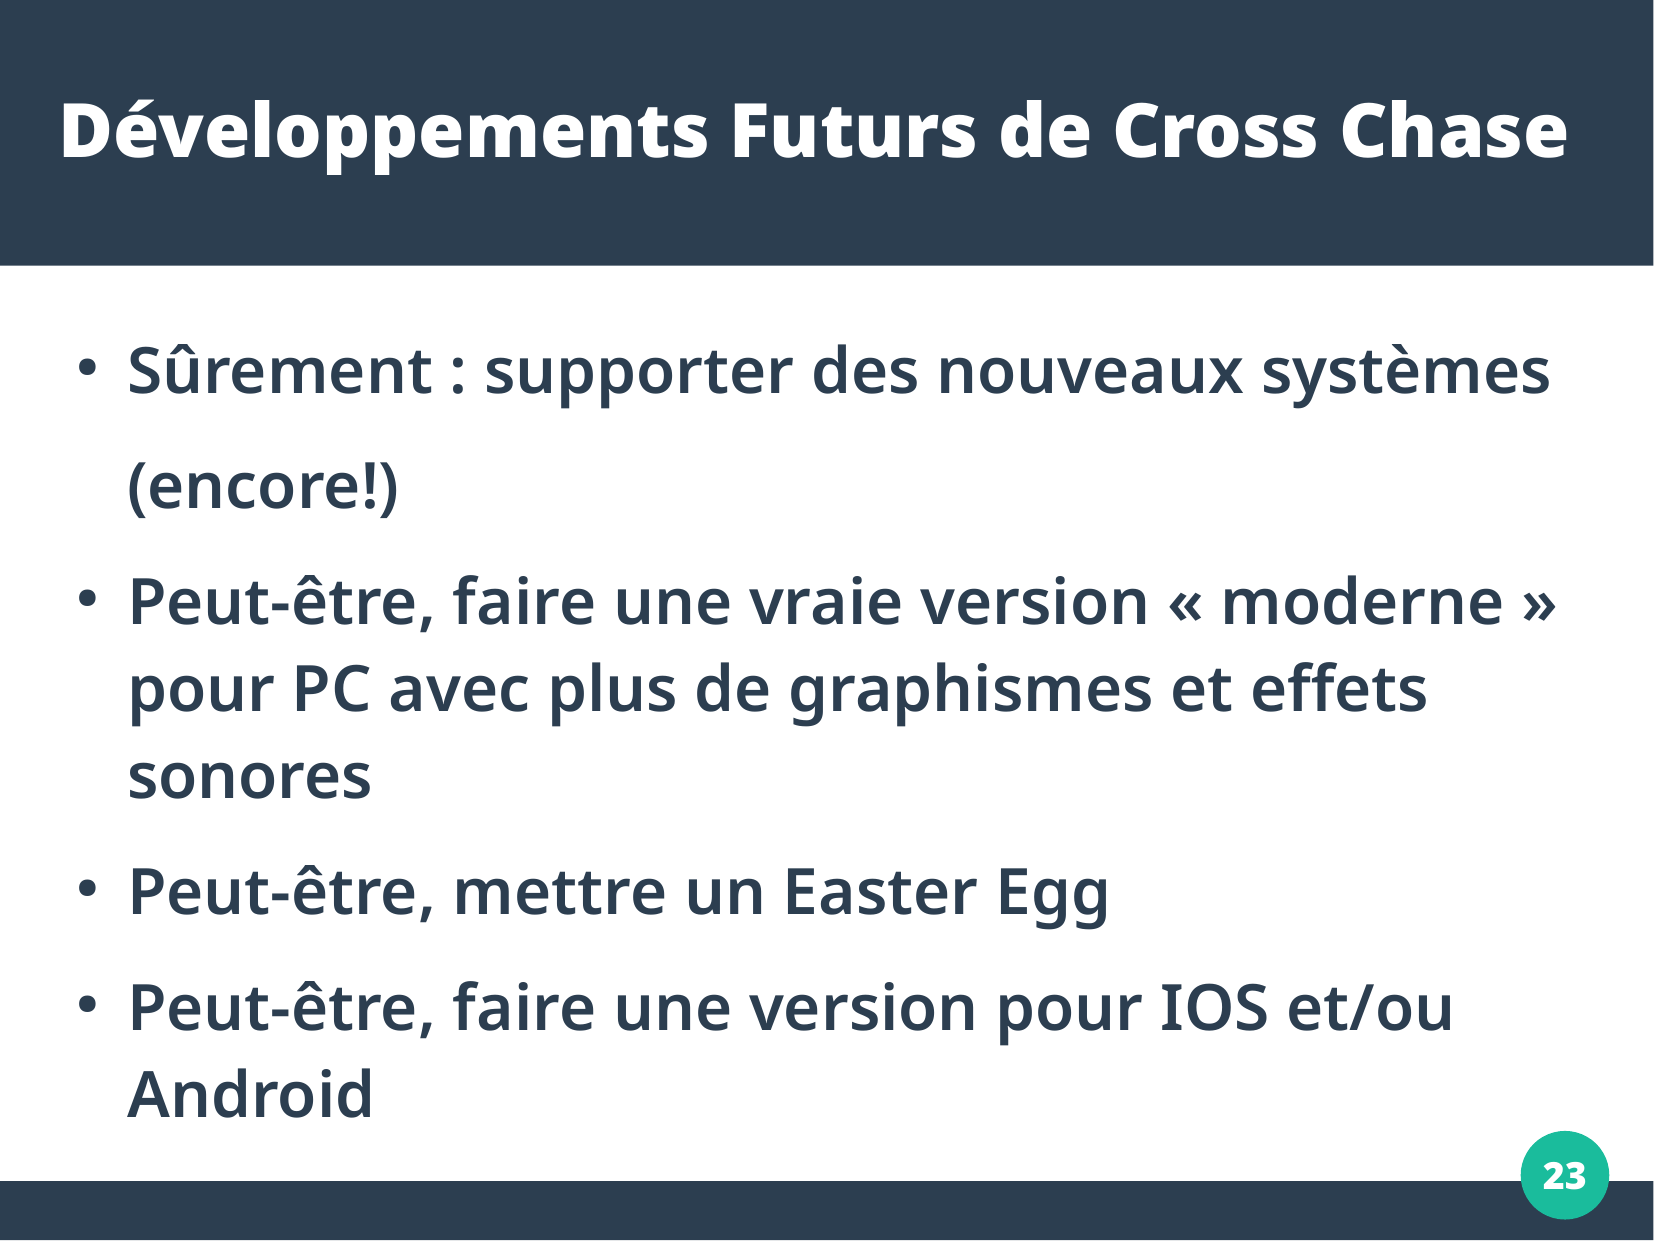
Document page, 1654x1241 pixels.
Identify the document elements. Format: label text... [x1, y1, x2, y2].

list Sûrement : supporter des nouveaux systèmes (encore!) Peut-être, faire une vraie version « moderne » pour PC avec plus de graphismes et effets sonores Peut-être, mettre un Easter Egg Peut-être, faire une version pour IOS et/ou Android [59, 324, 1595, 1152]
title Développements Futurs de Cross Chase [59, 0, 1595, 265]
